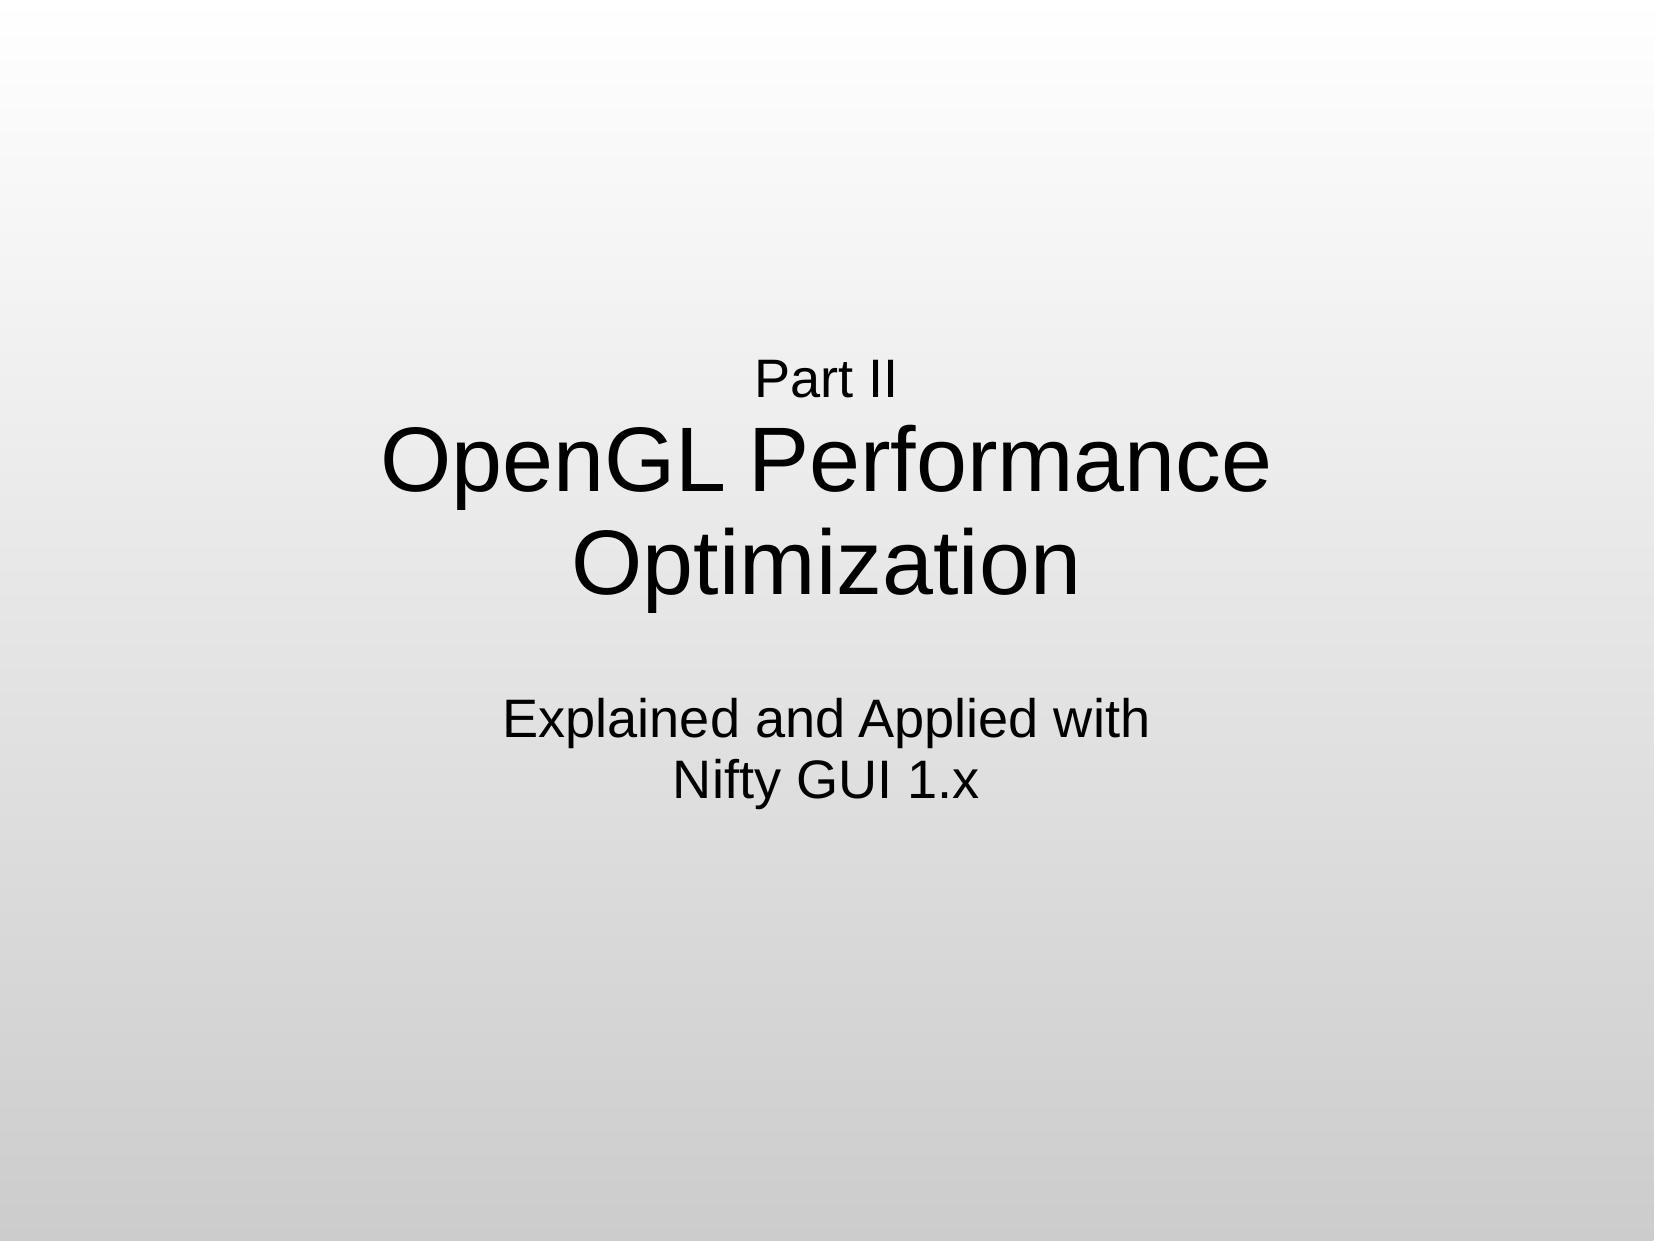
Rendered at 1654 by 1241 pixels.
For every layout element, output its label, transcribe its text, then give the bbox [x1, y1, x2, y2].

subtitle Part II OpenGL Performance Optimization Explained and Applied with Nifty GUI 1.x [82, 49, 1571, 1109]
